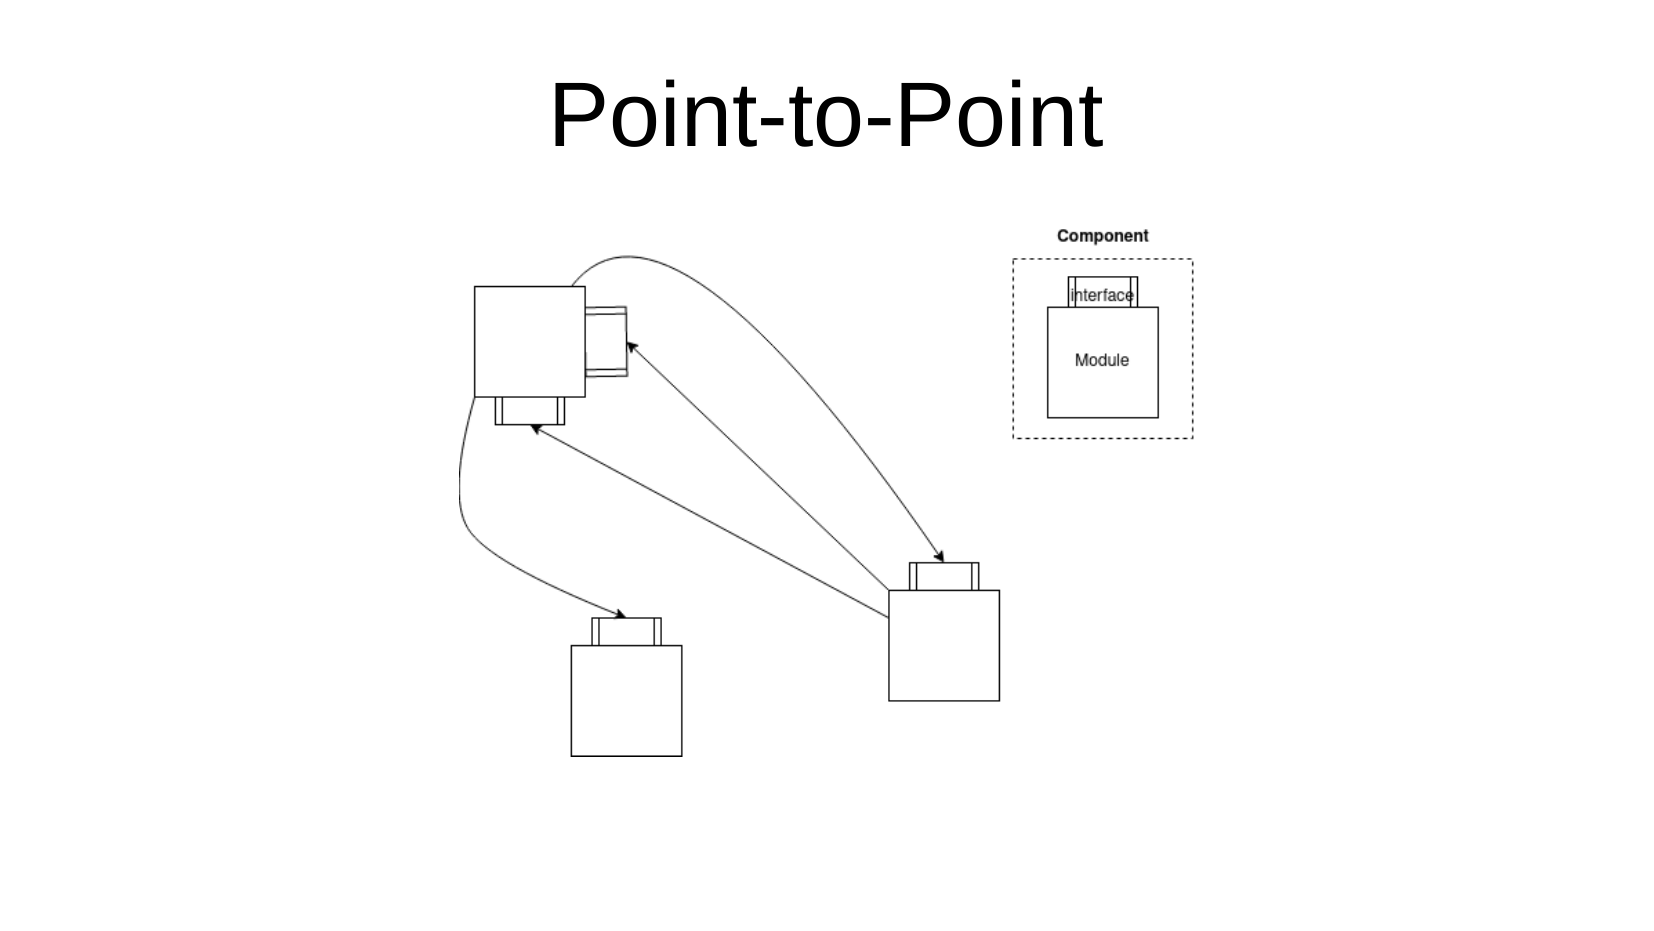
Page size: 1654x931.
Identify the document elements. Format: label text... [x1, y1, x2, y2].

picture [459, 217, 1195, 758]
title Point-to-Point [82, 37, 1571, 193]
